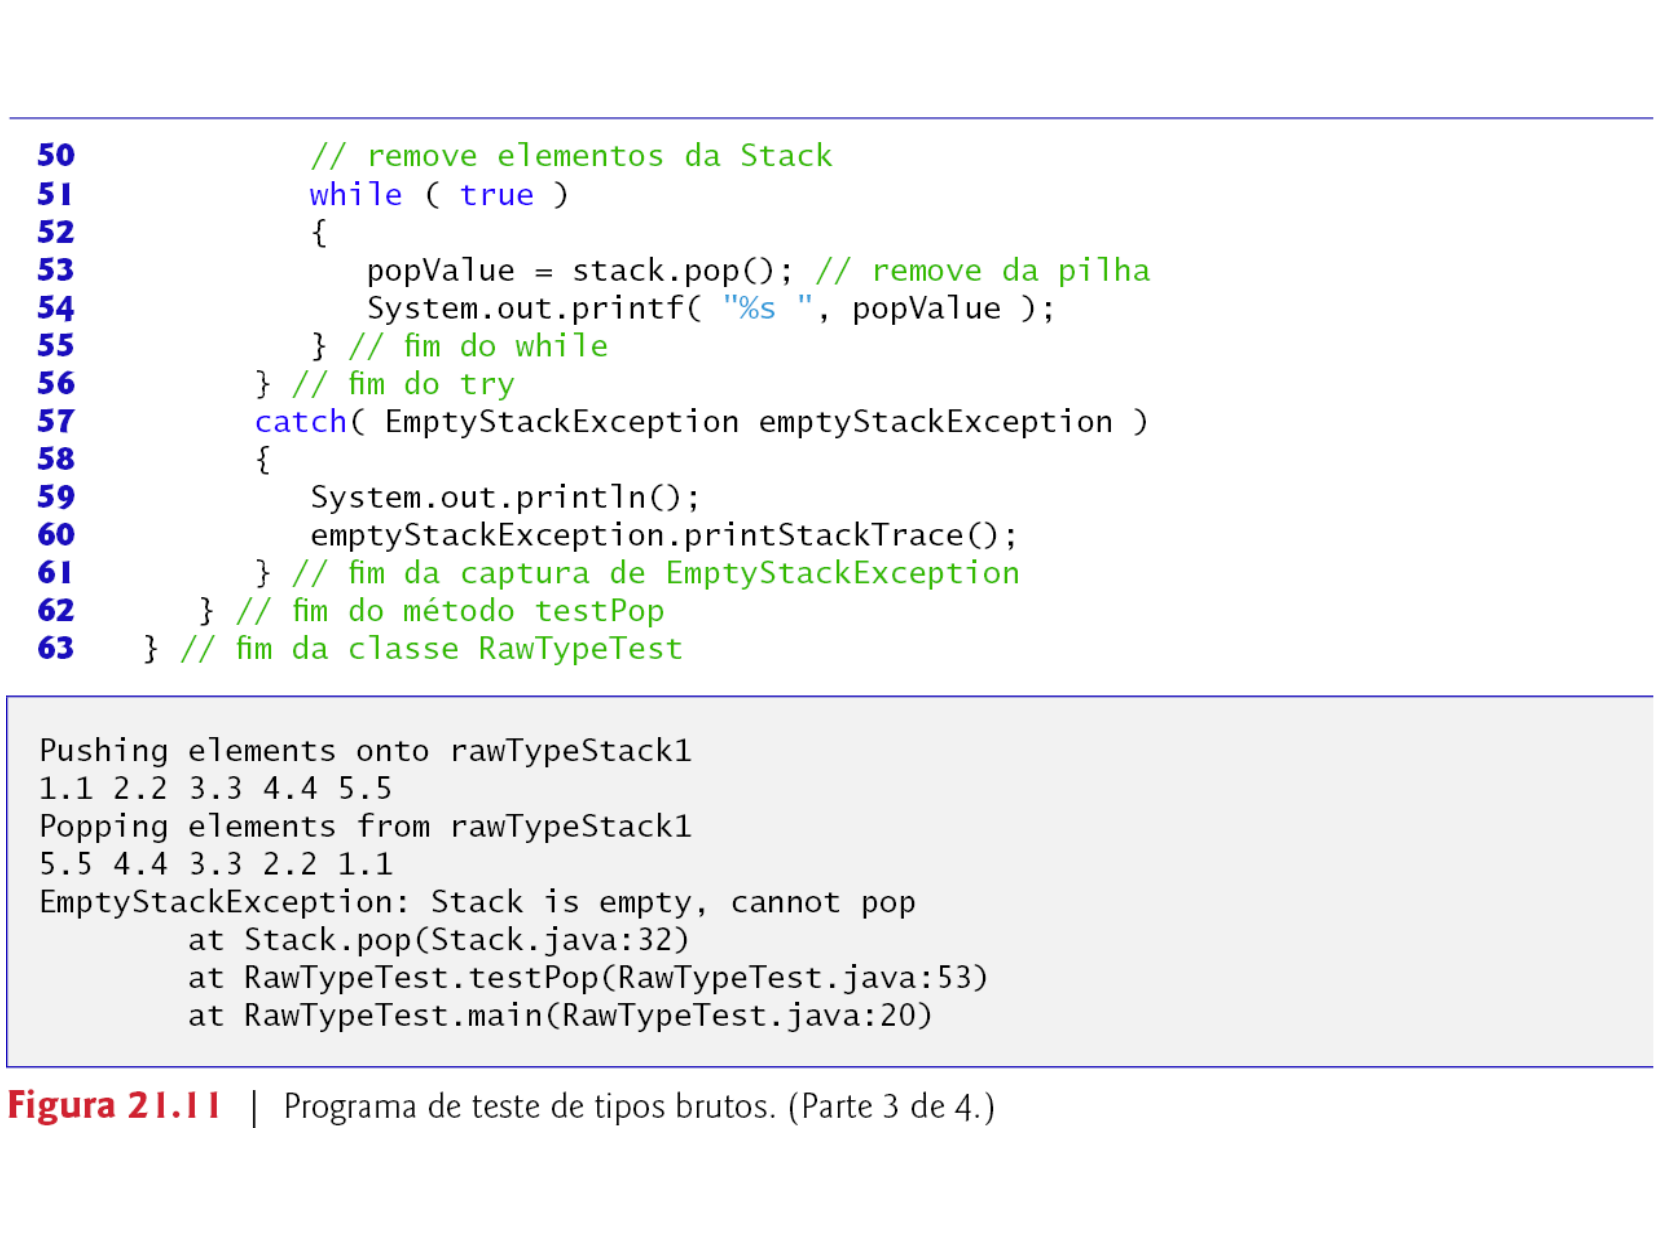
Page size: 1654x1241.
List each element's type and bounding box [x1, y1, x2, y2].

picture [6, 117, 1654, 1128]
